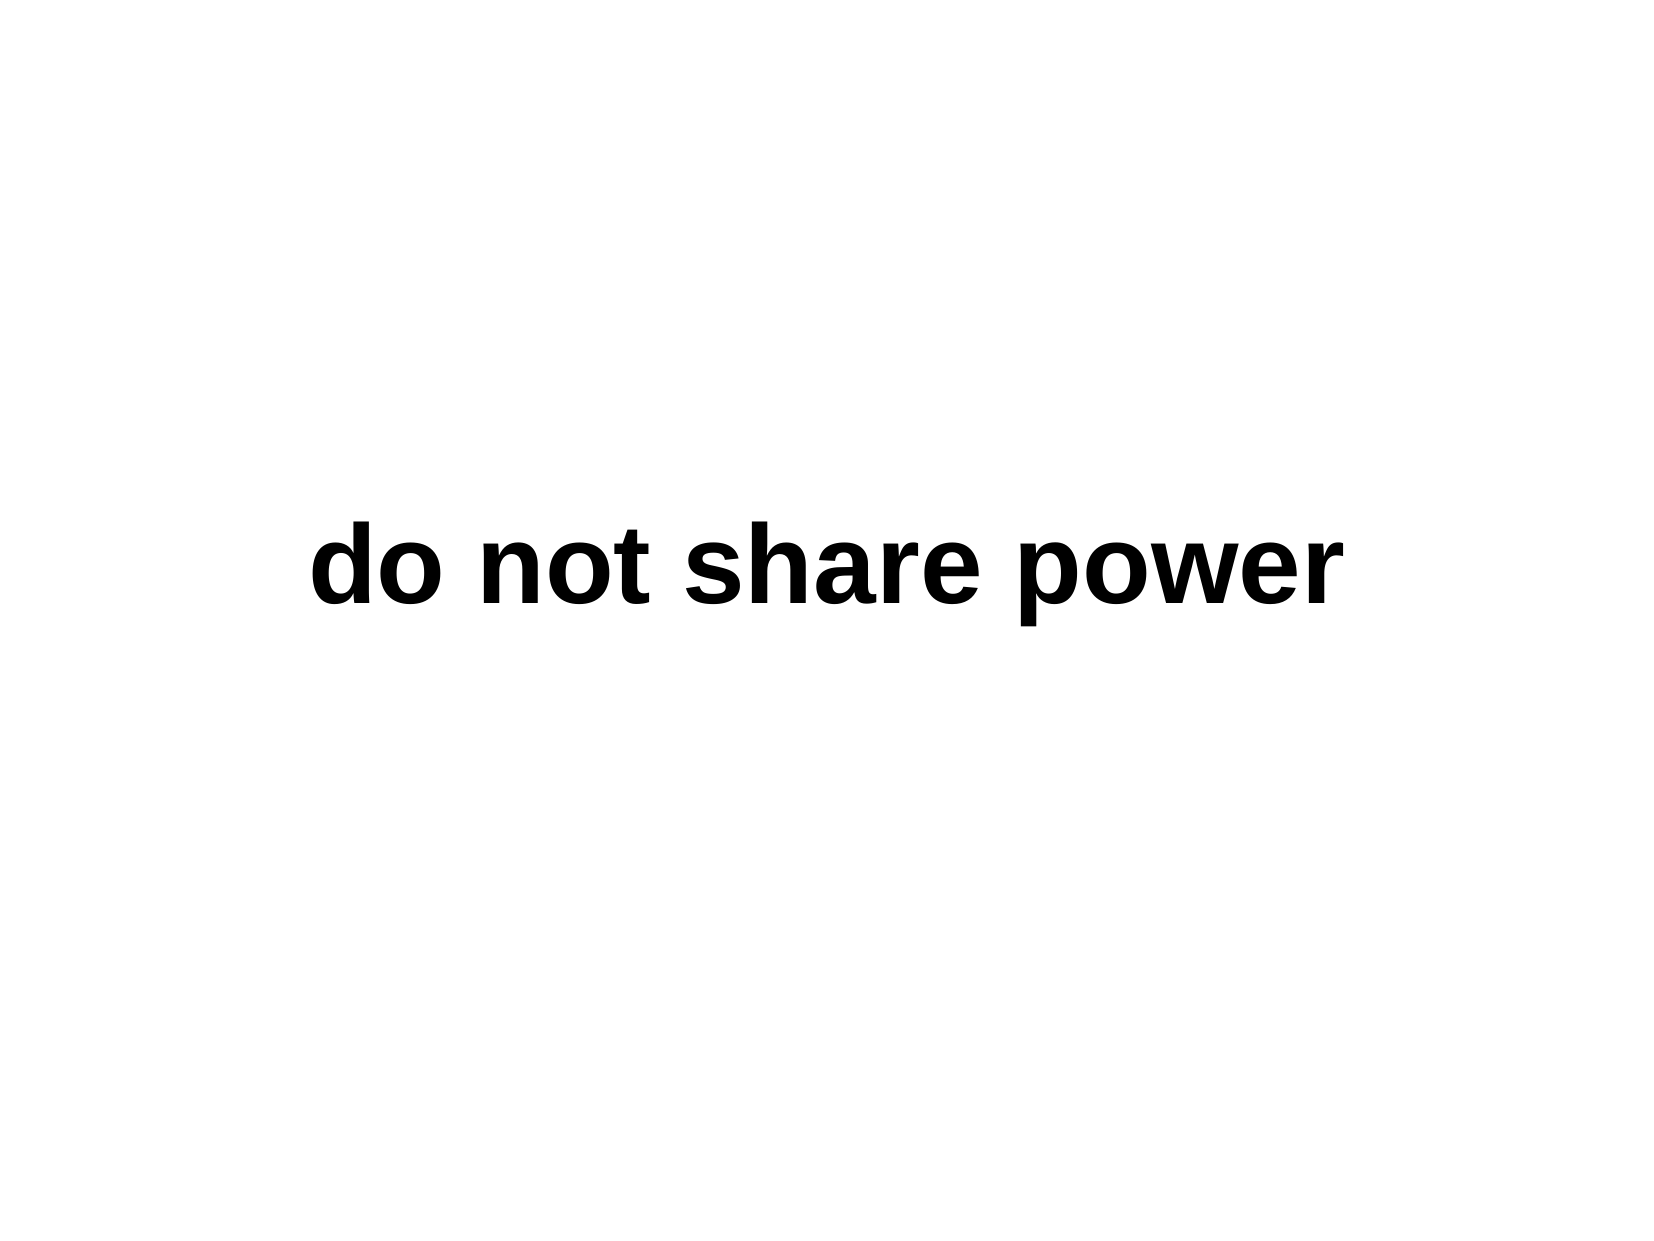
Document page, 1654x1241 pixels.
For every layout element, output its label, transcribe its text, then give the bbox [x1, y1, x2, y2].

title do not share power [82, 460, 1571, 668]
